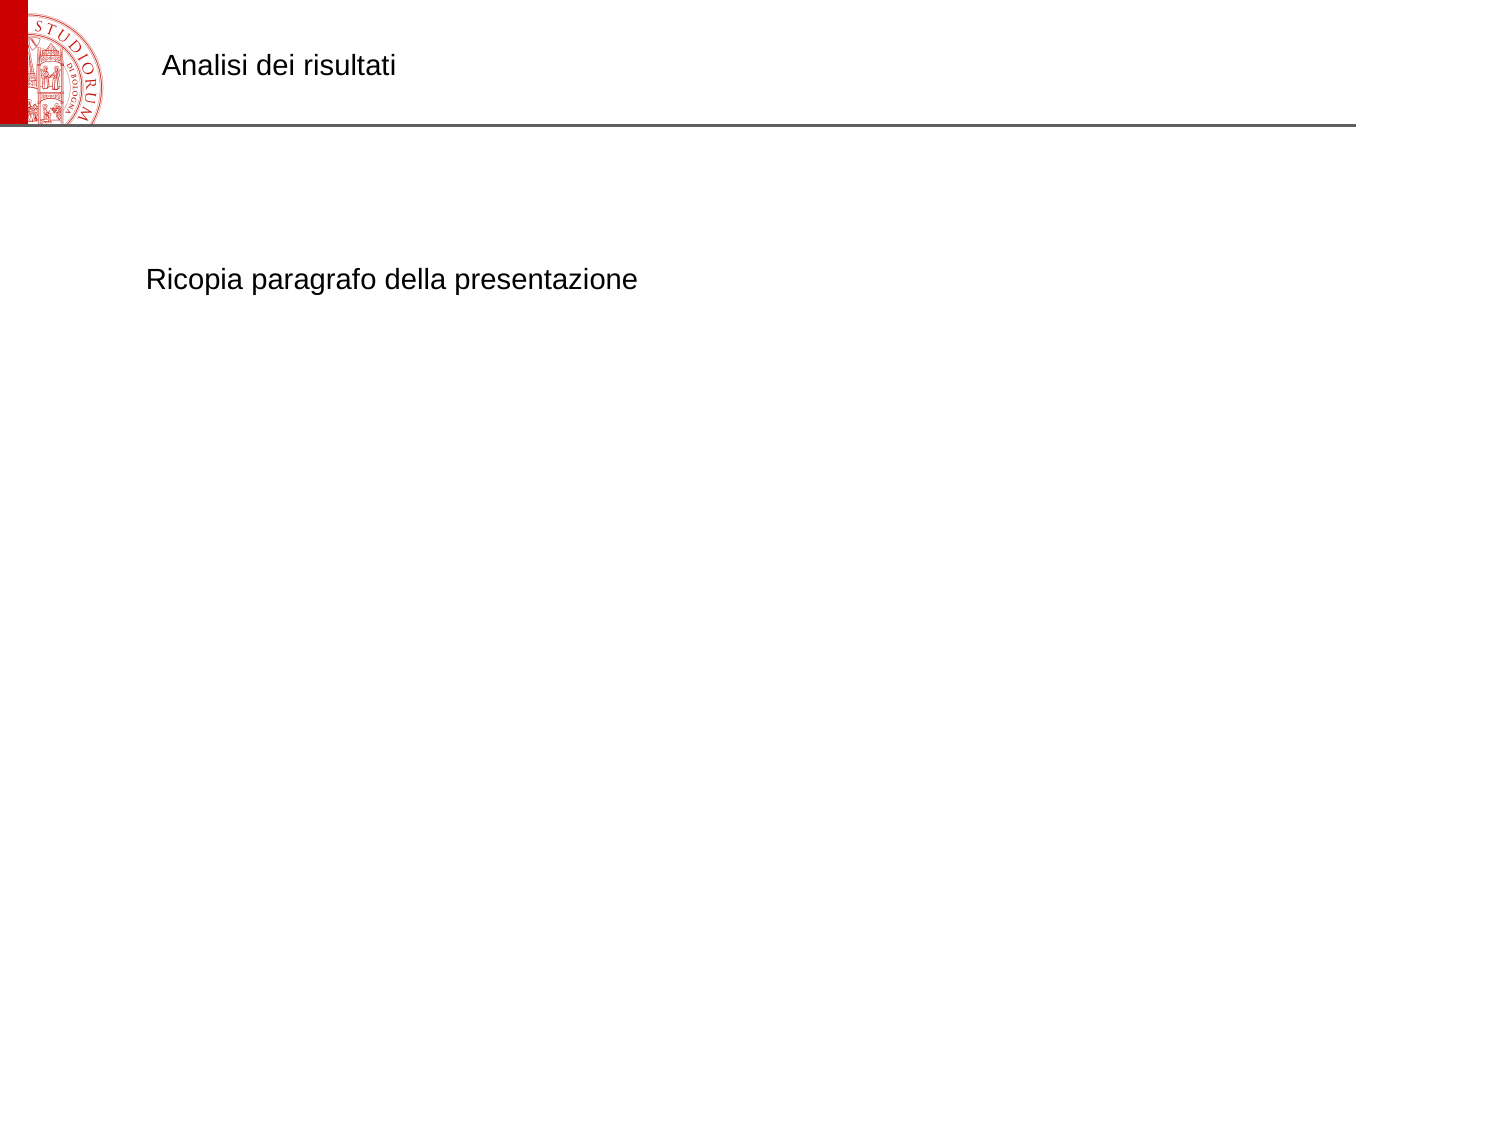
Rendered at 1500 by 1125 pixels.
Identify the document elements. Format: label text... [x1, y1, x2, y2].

title Analisi dei risultati [153, 23, 1429, 107]
list Ricopia paragrafo della presentazione [75, 263, 1425, 1006]
picture [28, 11, 107, 124]
